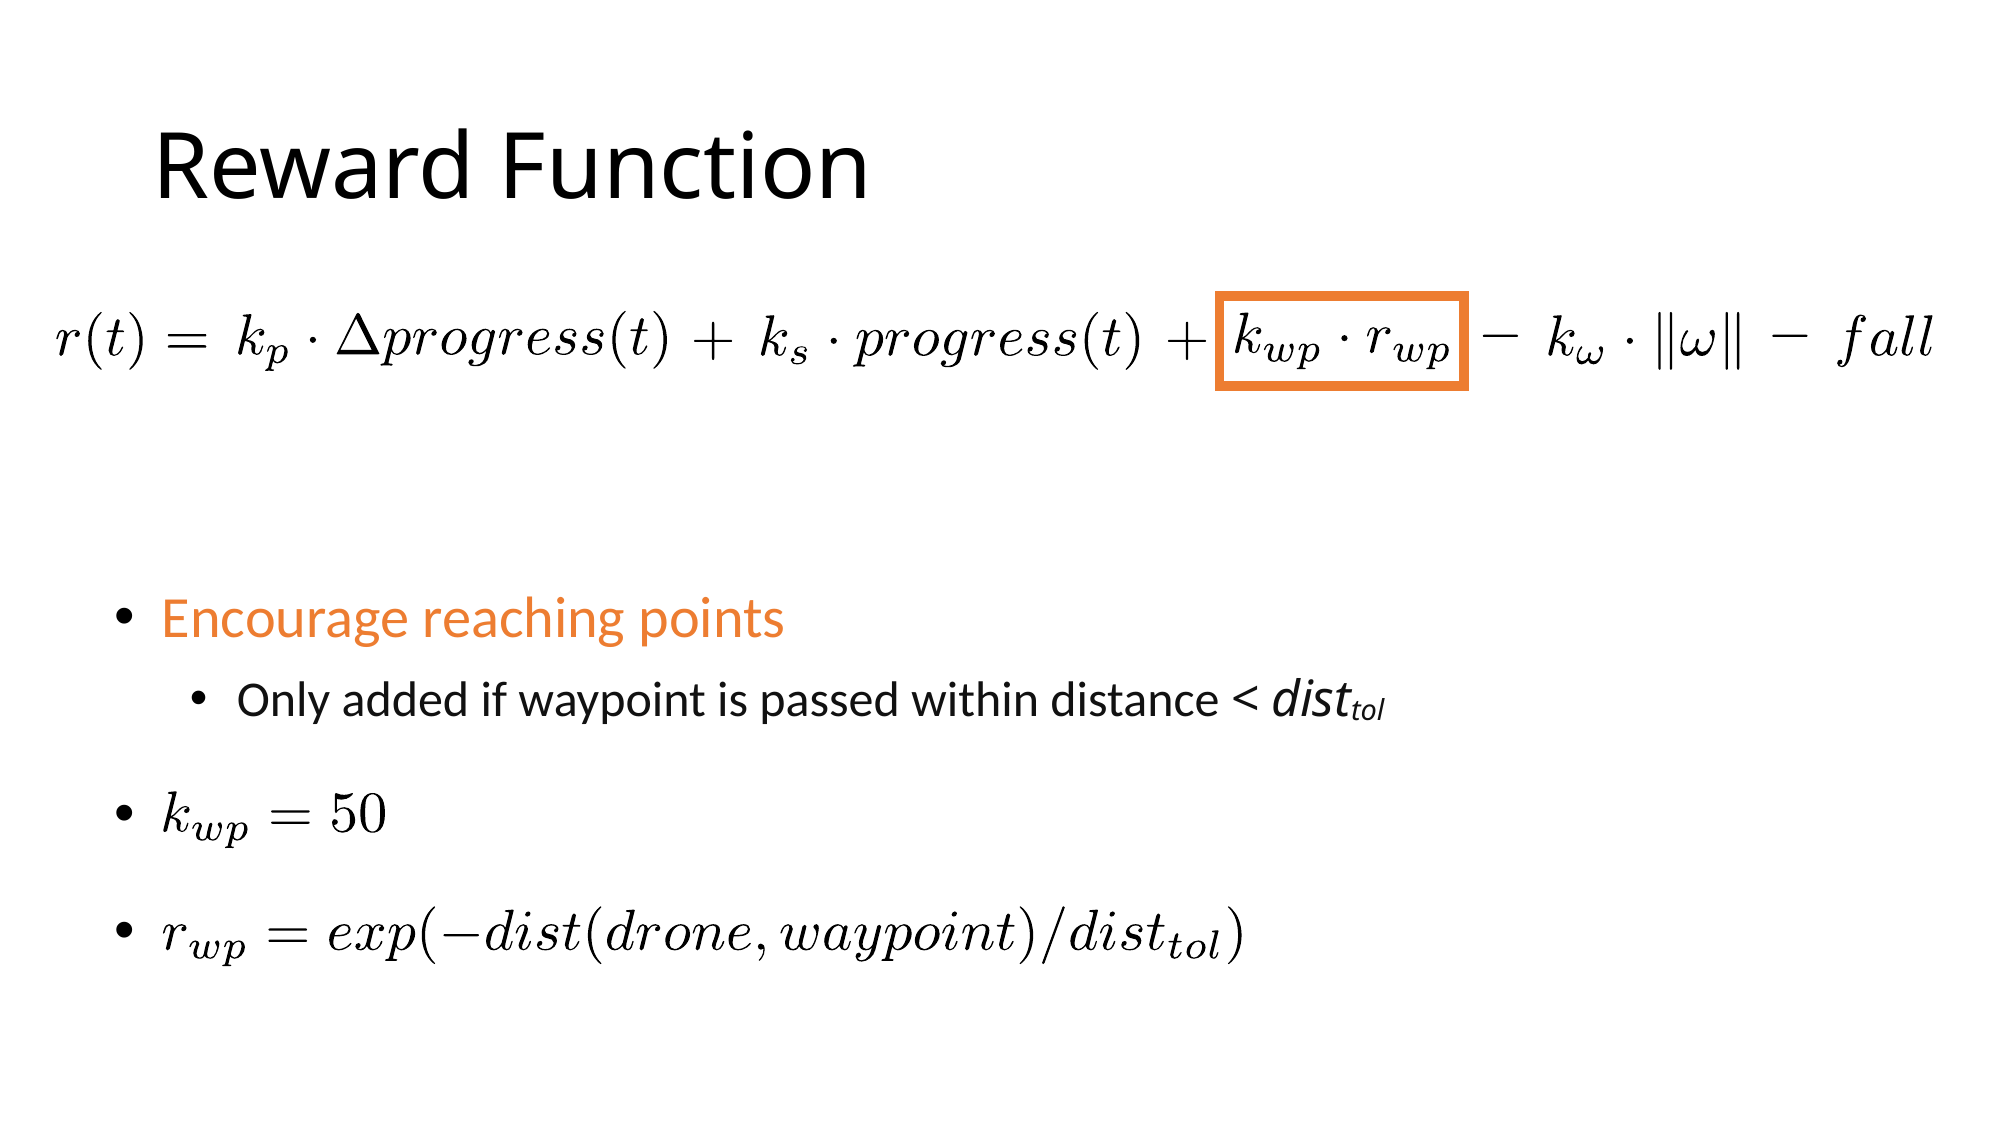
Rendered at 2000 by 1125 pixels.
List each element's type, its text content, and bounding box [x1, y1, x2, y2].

text_box [760, 311, 1140, 370]
text_box [693, 321, 733, 361]
text_box [1167, 321, 1207, 361]
text_box [1219, 295, 1464, 386]
text_box [1836, 314, 1933, 368]
text_box [1770, 334, 1808, 348]
text_box [1481, 334, 1519, 348]
text_box [237, 310, 667, 371]
text_box [162, 906, 1242, 967]
text_box Encourage reaching points Only added if waypoint is passed within distance < disttol [99, 458, 1900, 1091]
text_box [162, 791, 385, 849]
text_box [56, 311, 207, 370]
text_box [1548, 311, 1740, 370]
title Reward Function [137, 59, 1862, 278]
